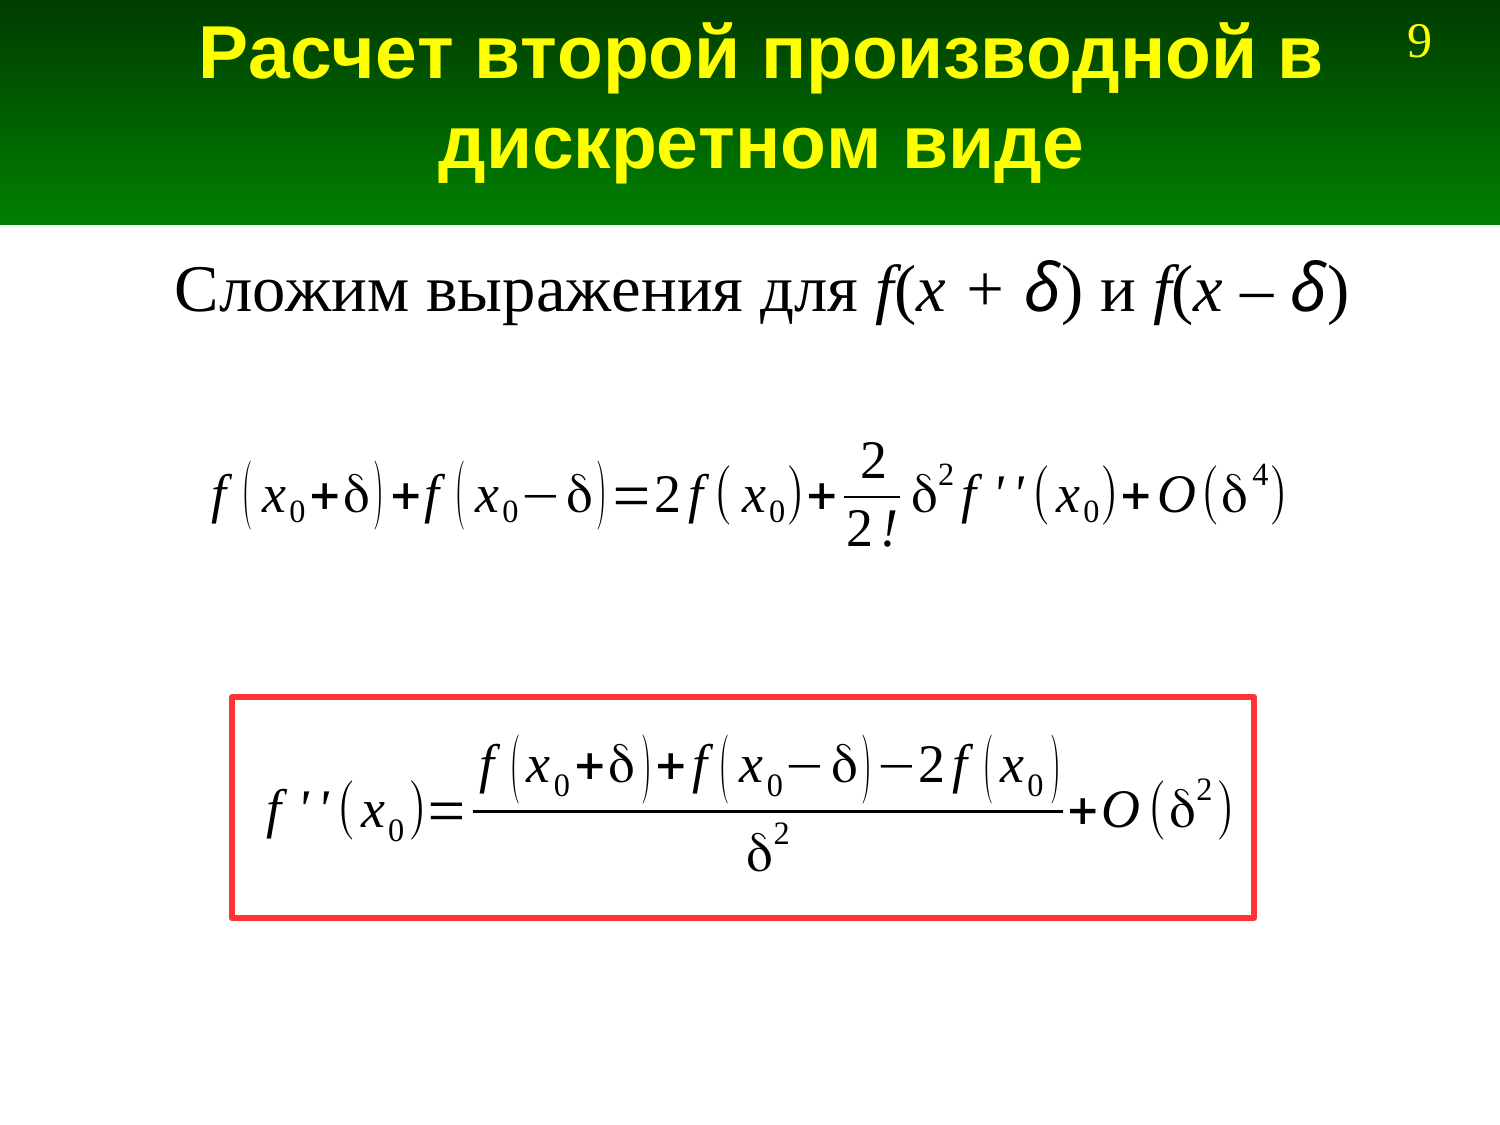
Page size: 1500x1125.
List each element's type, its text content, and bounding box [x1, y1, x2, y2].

chart [198, 430, 1302, 561]
title Расчет второй производной в дискретном виде [123, 0, 1399, 192]
text_box Сложим выражения для f(x + δ) и f(x – δ) [159, 236, 1362, 354]
chart [253, 731, 1248, 876]
